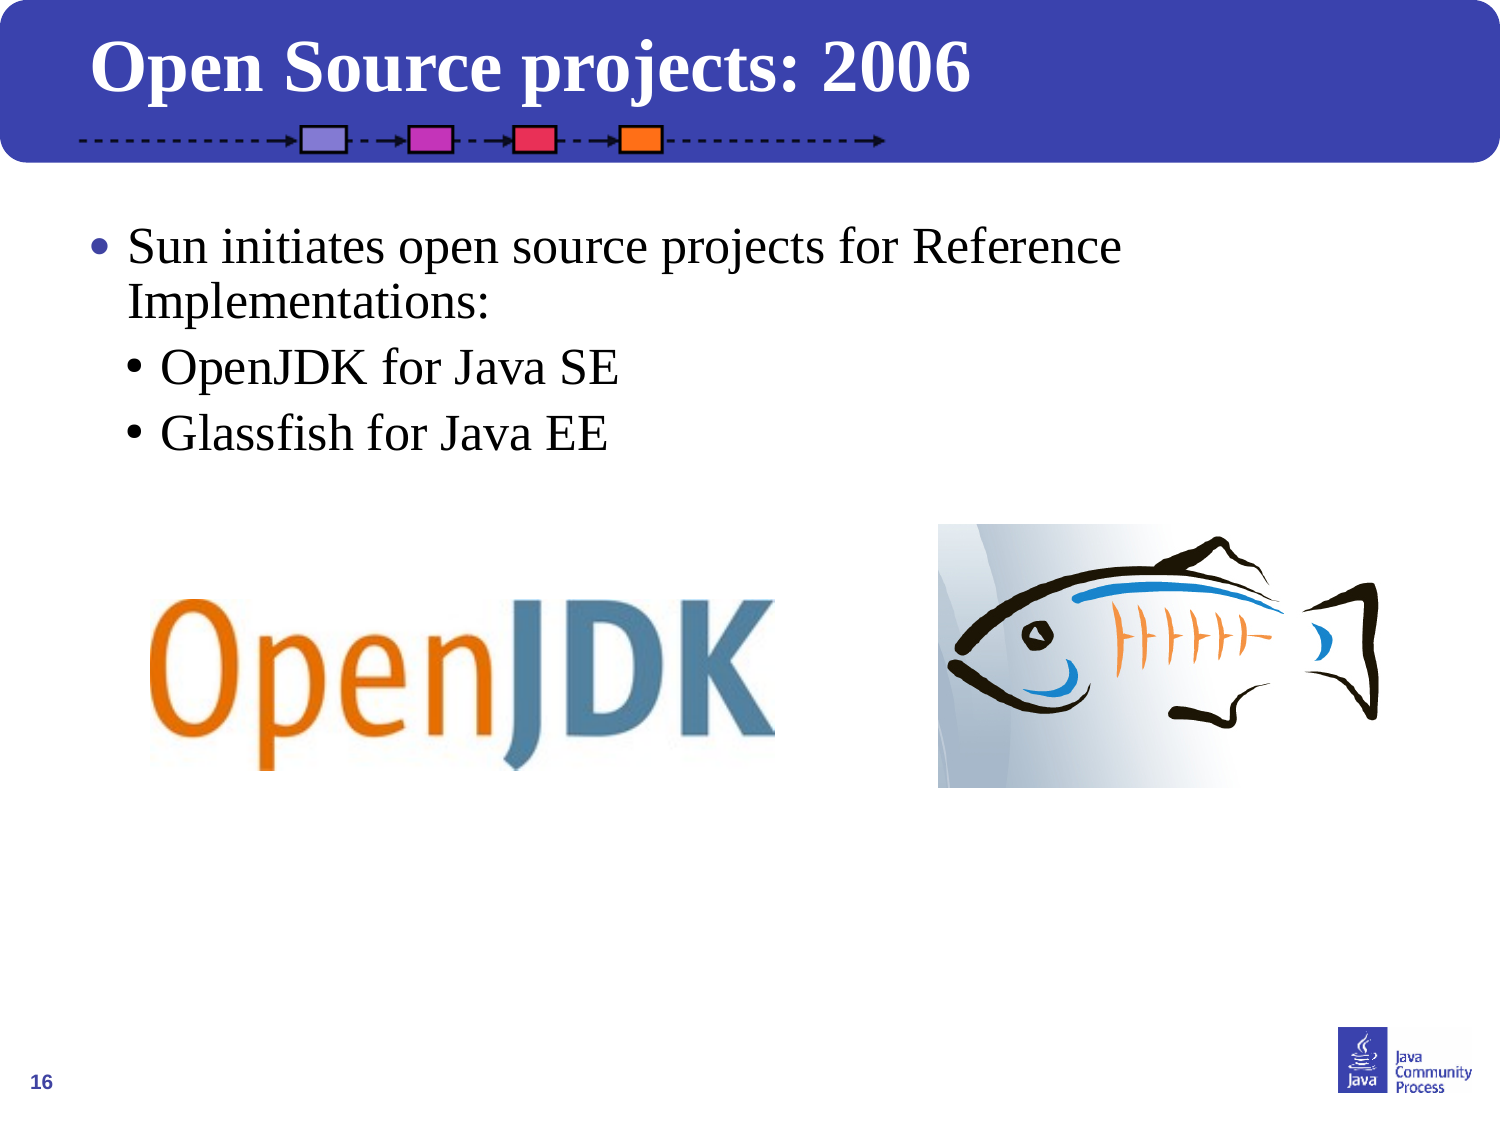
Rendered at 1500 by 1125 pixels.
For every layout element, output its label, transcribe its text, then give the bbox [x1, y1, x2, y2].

picture [70, 125, 897, 156]
picture [938, 524, 1388, 788]
text_box Sun initiates open source projects for Reference Implementations: OpenJDK for Java SE Glassfish for Java EE [75, 212, 1403, 782]
title Open Source projects: 2006 [75, 16, 1407, 126]
picture [150, 599, 775, 771]
picture [1337, 1026, 1472, 1093]
